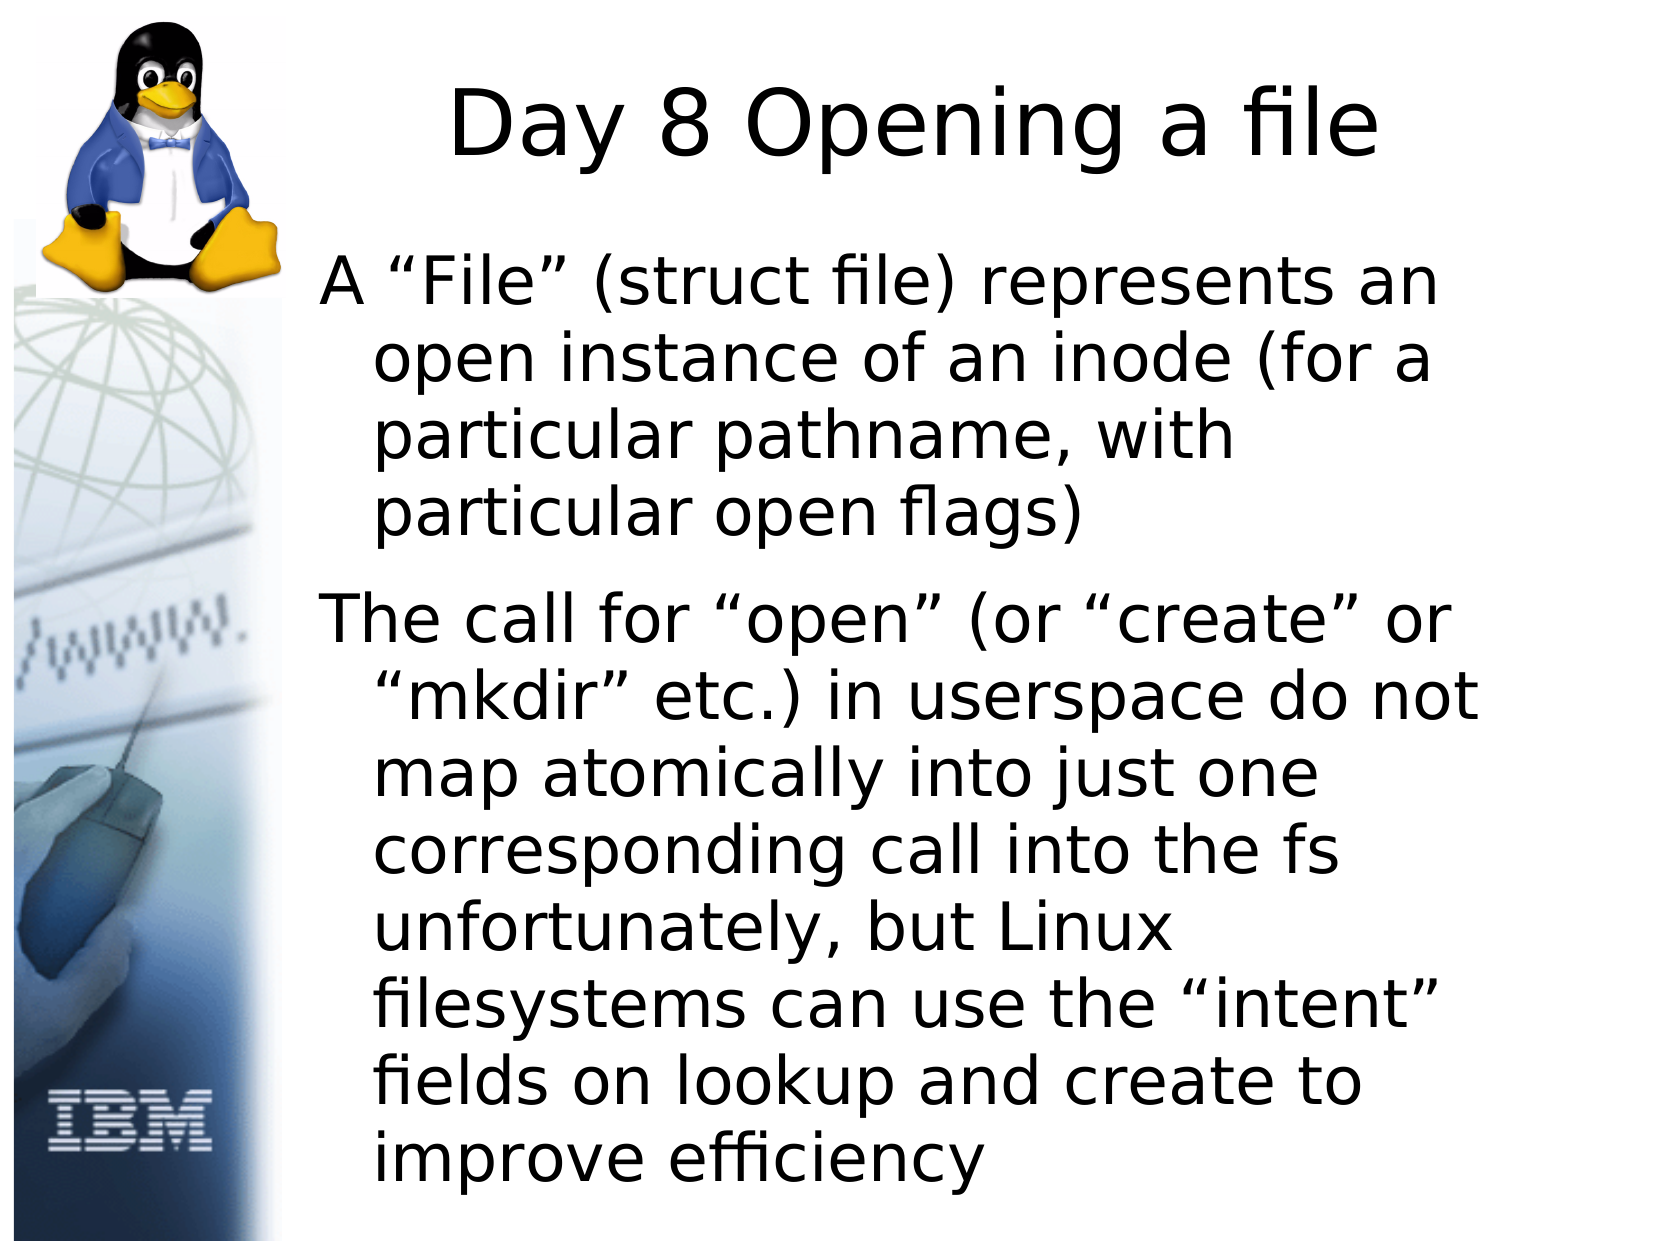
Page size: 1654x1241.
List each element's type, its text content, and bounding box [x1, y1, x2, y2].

list A “File” (struct file) represents an open instance of an inode (for a particular pathname, with particular open flags) The call for “open” (or “create” or “mkdir” etc.) in userspace do not map atomically into just one corresponding call into the fs unfortunately, but Linux filesystems can use the “intent” fields on lookup and create to improve efficiency [301, 243, 1520, 1198]
title Day 8 Opening a file [301, 39, 1528, 209]
